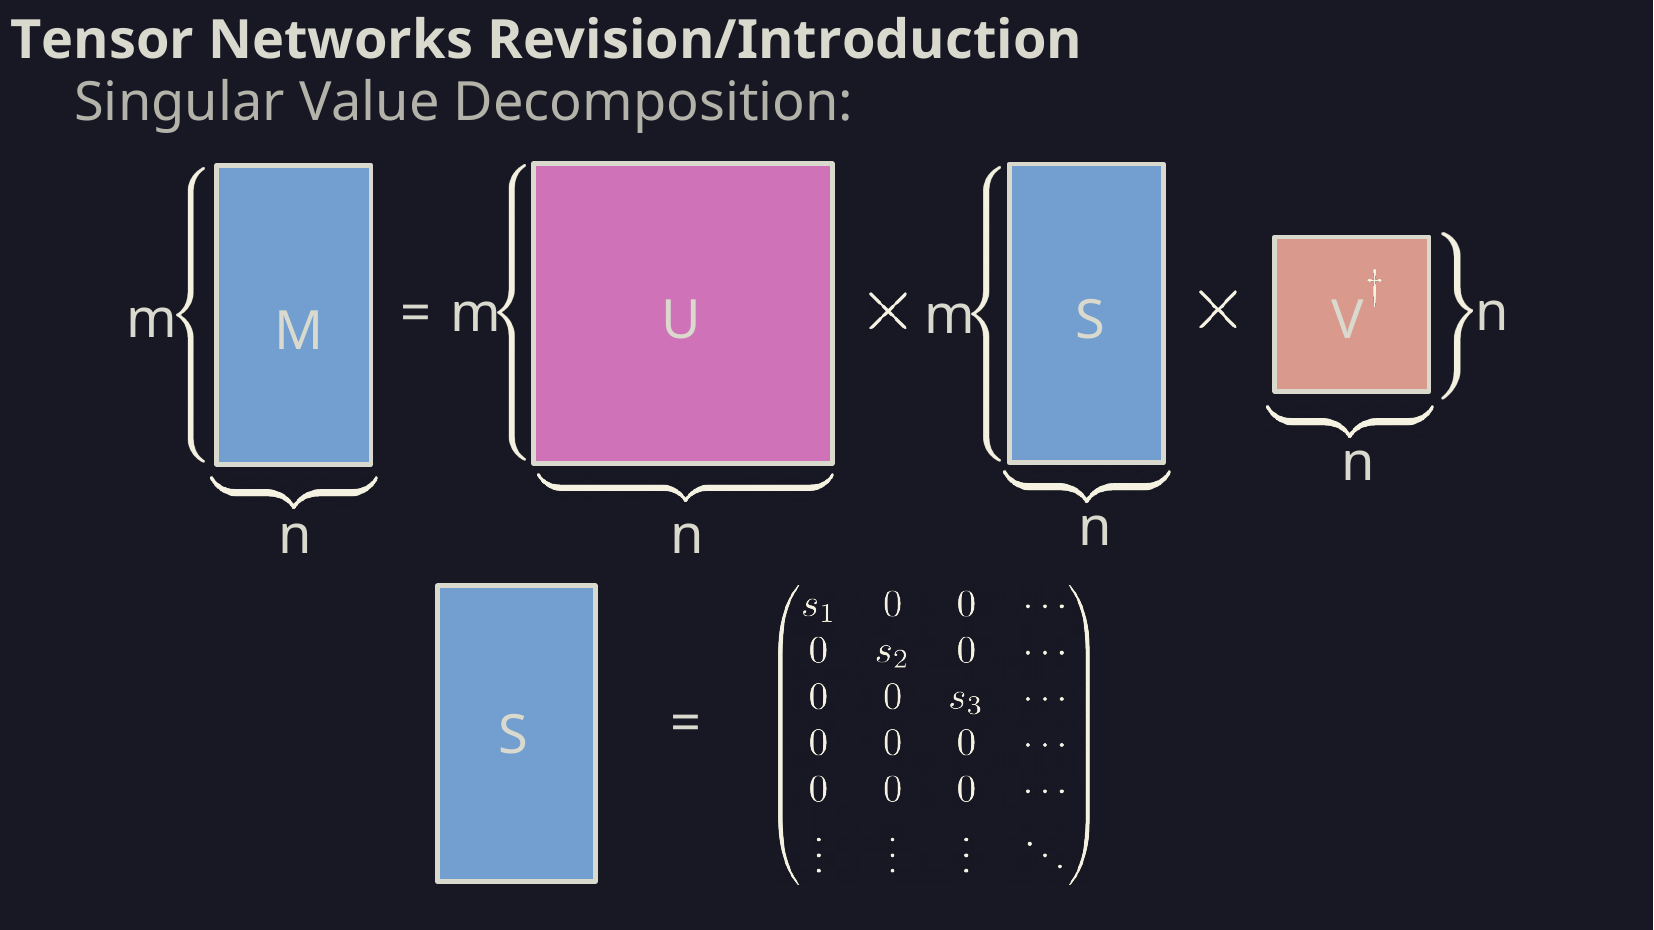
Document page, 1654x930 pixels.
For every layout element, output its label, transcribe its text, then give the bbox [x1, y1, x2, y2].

picture [537, 473, 834, 502]
text_box M [259, 283, 339, 370]
picture [176, 167, 205, 464]
picture [1367, 269, 1382, 307]
picture [1441, 227, 1473, 400]
text_box n [1460, 265, 1521, 351]
text_box Singular Value Decomposition: [74, 62, 1025, 137]
text_box n [1063, 503, 1124, 567]
text_box n [263, 509, 324, 575]
text_box [1274, 236, 1430, 392]
text_box S [484, 688, 552, 774]
picture [971, 166, 1001, 462]
text_box Tensor Networks Revision/Introduction [10, 0, 1635, 149]
picture [869, 292, 907, 329]
text_box [533, 163, 833, 464]
text_box S [1060, 272, 1127, 359]
picture [1003, 470, 1171, 503]
text_box U [646, 272, 717, 359]
text_box [437, 585, 596, 882]
text_box = [385, 266, 435, 353]
text_box m [435, 266, 511, 353]
text_box [216, 165, 371, 465]
text_box n [1326, 438, 1387, 501]
picture [778, 585, 1090, 885]
text_box [1009, 163, 1164, 463]
text_box n [655, 488, 716, 575]
text_box V [1316, 272, 1387, 359]
text_box m [111, 271, 176, 358]
picture [1266, 405, 1434, 438]
text_box = [655, 676, 728, 763]
picture [497, 164, 526, 461]
picture [1199, 290, 1237, 328]
picture [210, 476, 378, 509]
text_box m [909, 268, 985, 355]
